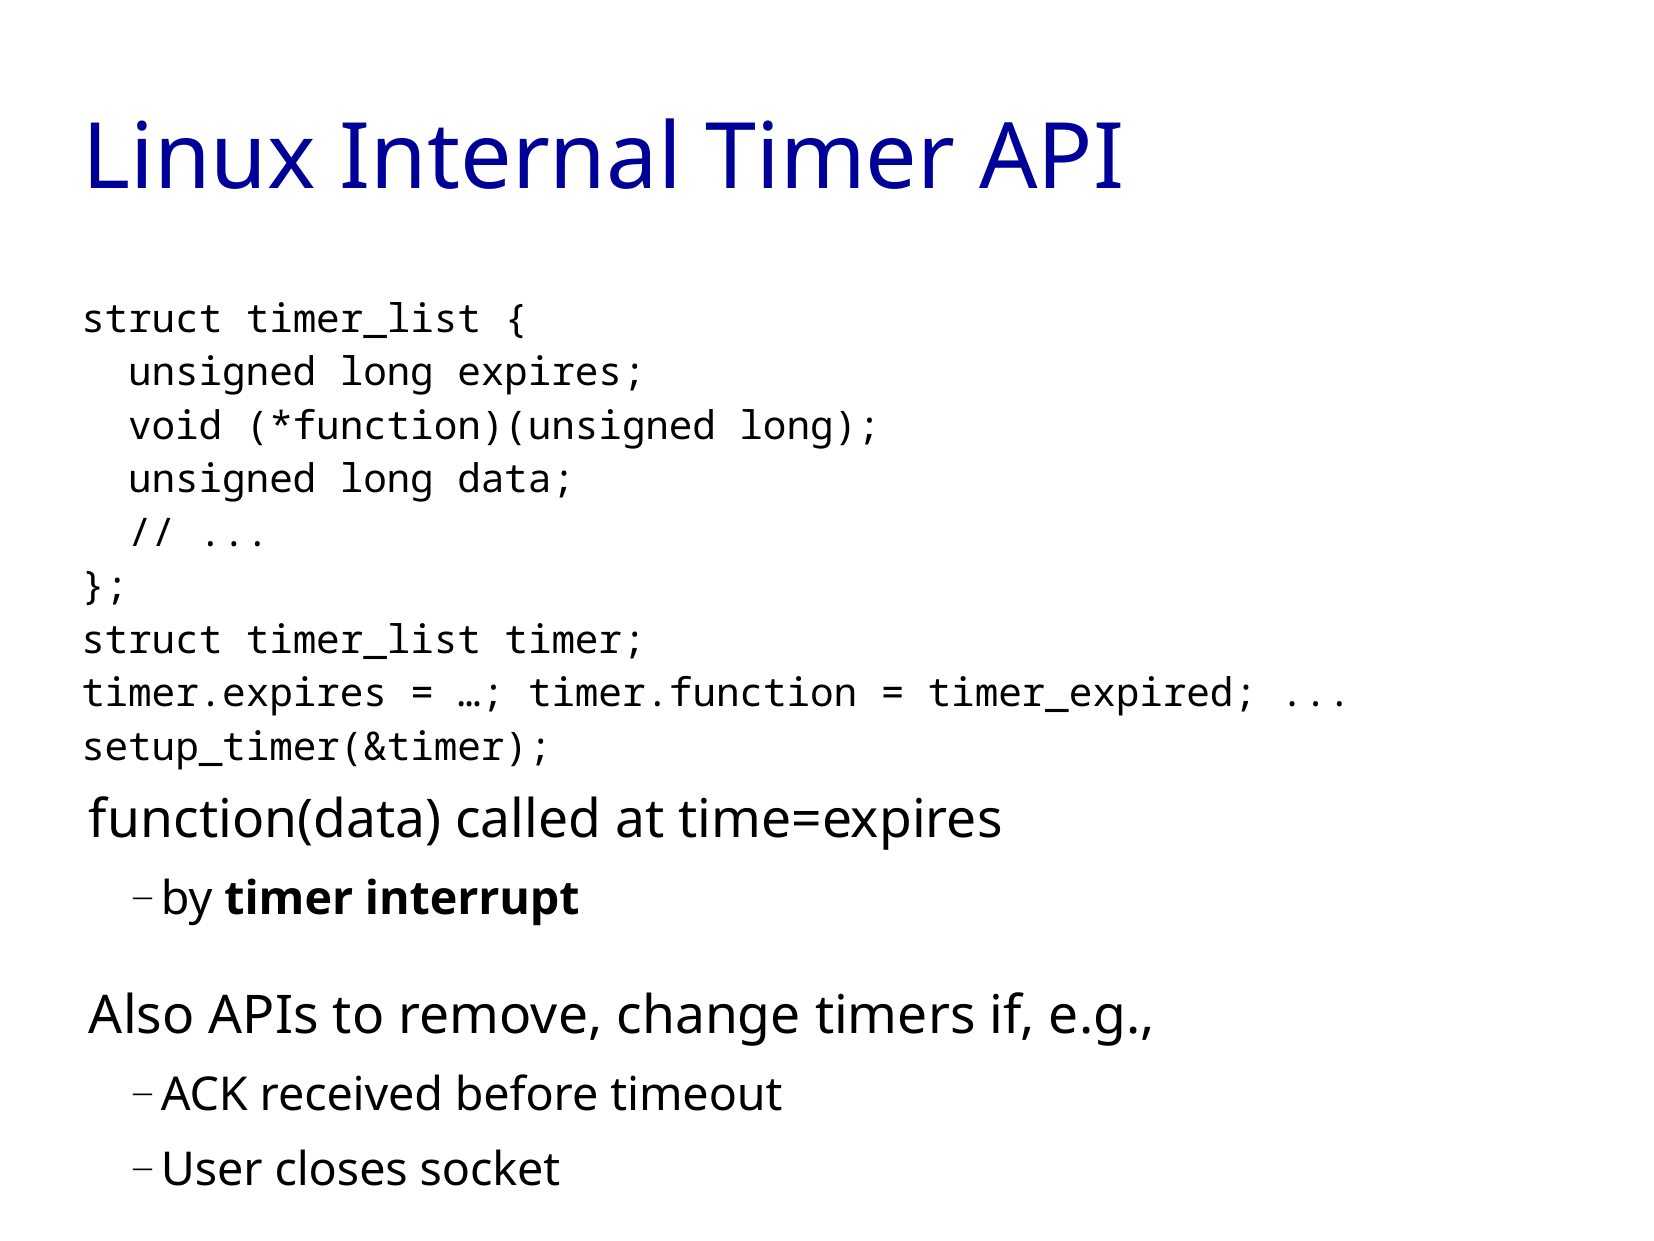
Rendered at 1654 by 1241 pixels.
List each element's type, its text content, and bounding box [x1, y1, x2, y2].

list function(data) called at time=expires by timer interrupt Also APIs to remove, change timers if, e.g., ACK received before timeout User closes socket [60, 780, 1571, 1201]
title Linux Internal Timer API [82, 49, 1571, 257]
list struct timer_list { unsigned long expires; void (*function)(unsigned long); unsigned long data; // ... }; struct timer_list timer; timer.expires = …; timer.function = timer_expired; ... setup_timer(&timer); [60, 290, 1571, 780]
